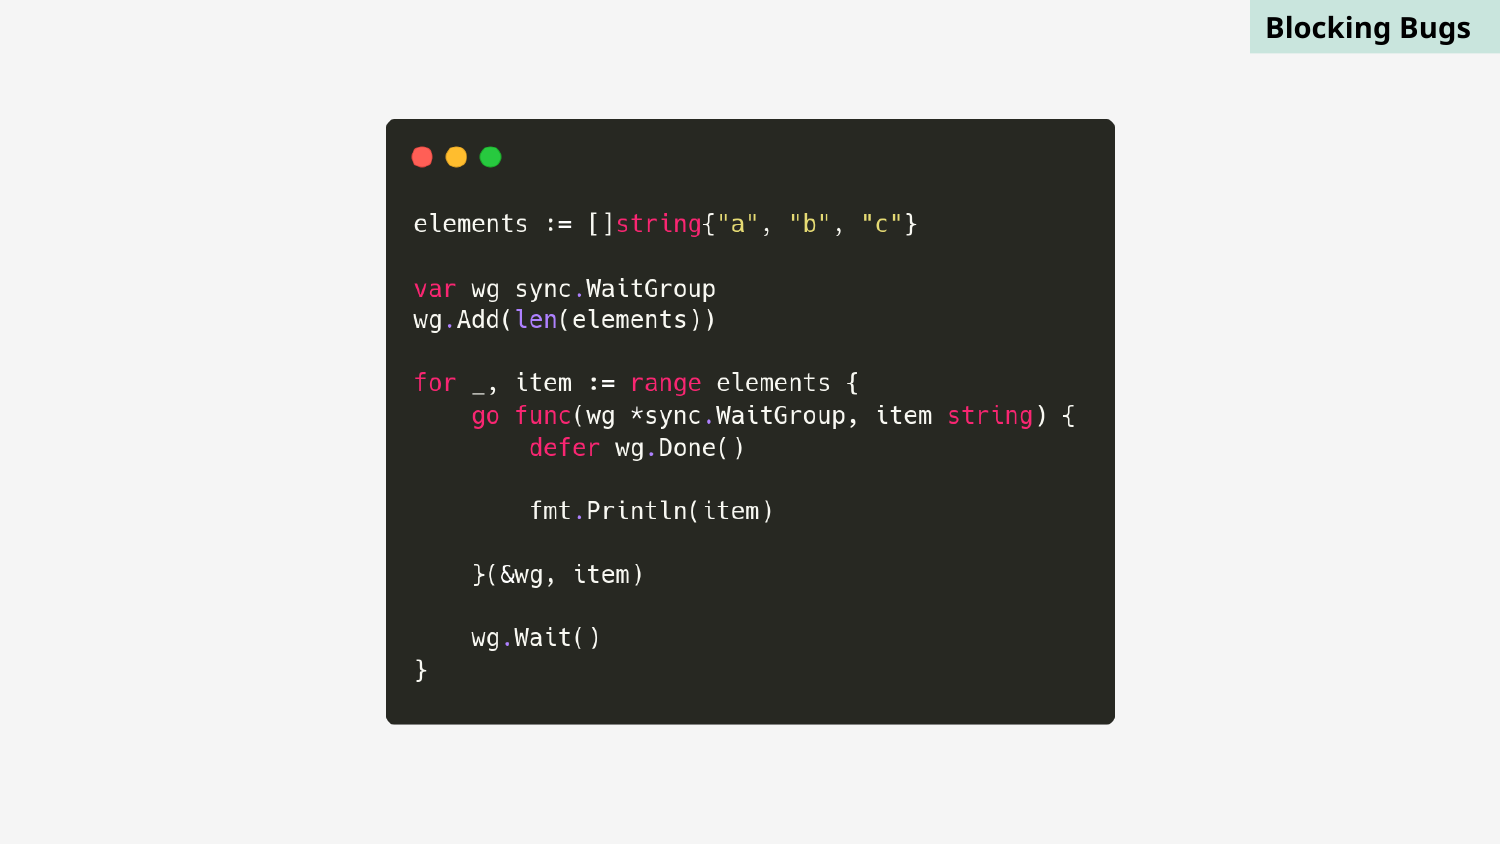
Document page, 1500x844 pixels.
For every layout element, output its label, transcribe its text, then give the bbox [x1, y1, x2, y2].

picture [290, 24, 1210, 819]
text_box Blocking Bugs [1250, 0, 1500, 54]
